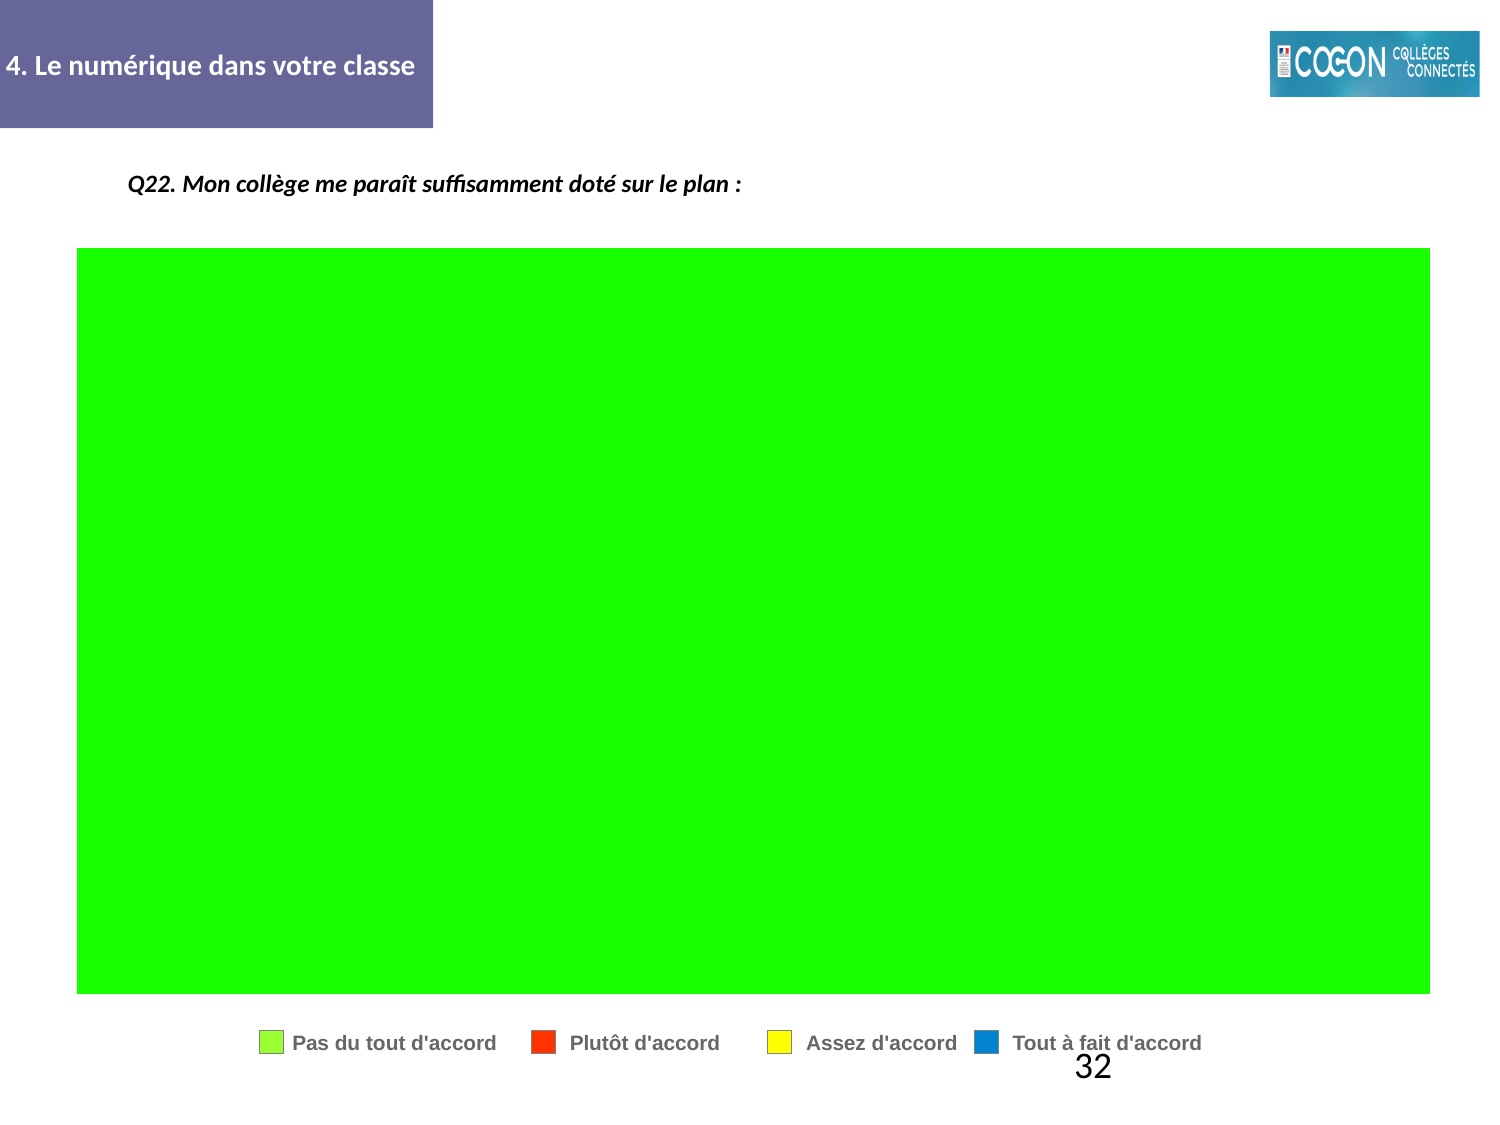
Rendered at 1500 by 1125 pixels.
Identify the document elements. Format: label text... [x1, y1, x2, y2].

picture [77, 248, 1430, 994]
text_box Assez d'accord [791, 1024, 975, 1064]
text_box [975, 1030, 998, 1054]
text_box Q22. Mon collège me paraît suffisamment doté sur le plan : [112, 166, 1407, 221]
text_box Pas du tout d'accord [277, 1024, 520, 1064]
text_box Plutôt d'accord [555, 1024, 745, 1064]
text_box <numéro> [1059, 1042, 1397, 1103]
picture [1269, 31, 1480, 97]
text_box [259, 1030, 277, 1054]
text_box [767, 1030, 791, 1054]
text_box Tout à fait d'accord [998, 1024, 1241, 1064]
text_box [531, 1030, 555, 1054]
text_box 4. Le numérique dans votre classe [0, 0, 434, 129]
